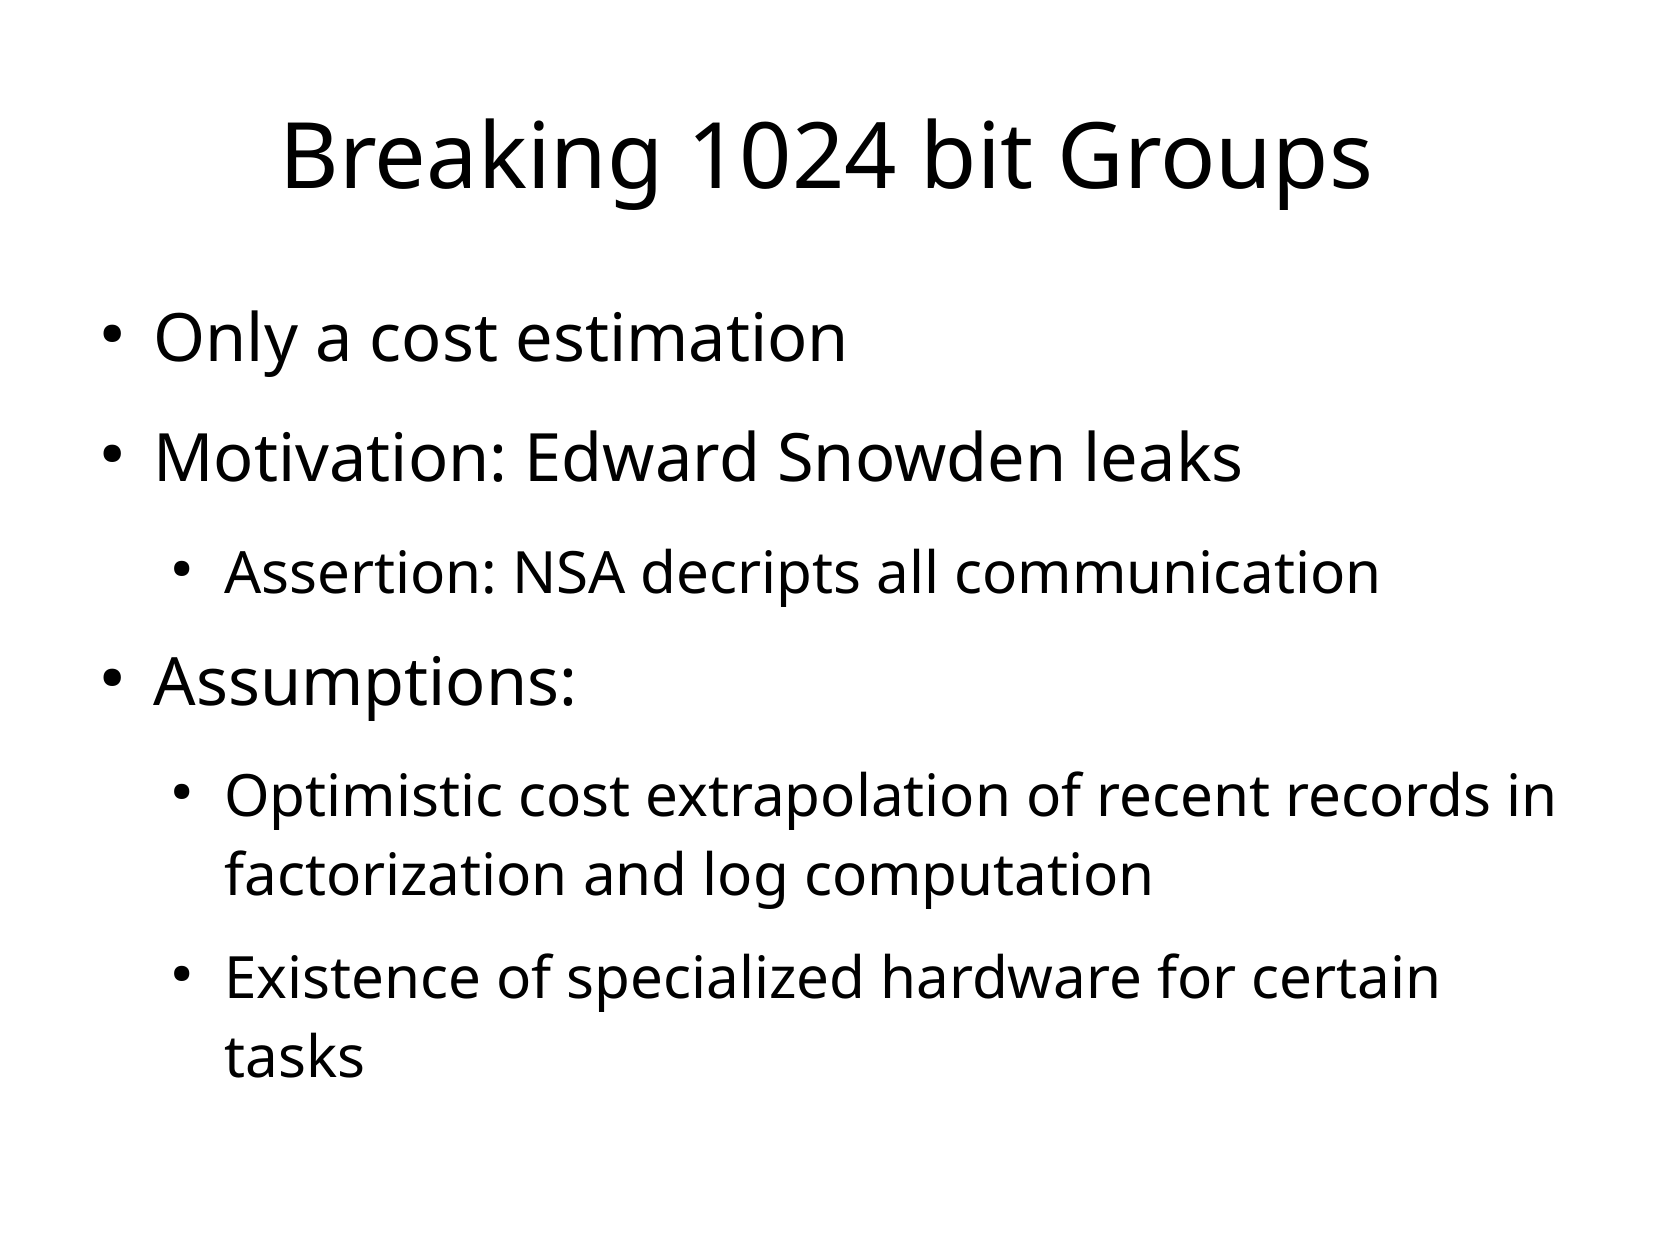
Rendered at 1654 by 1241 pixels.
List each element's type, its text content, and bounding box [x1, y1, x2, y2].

title Breaking 1024 bit Groups [82, 49, 1571, 257]
list Only a cost estimation Motivation: Edward Snowden leaks Assertion: NSA decripts all communication Assumptions: Optimistic cost extrapolation of recent records in factorization and log computation Existence of specialized hardware for certain tasks [82, 290, 1571, 1109]
